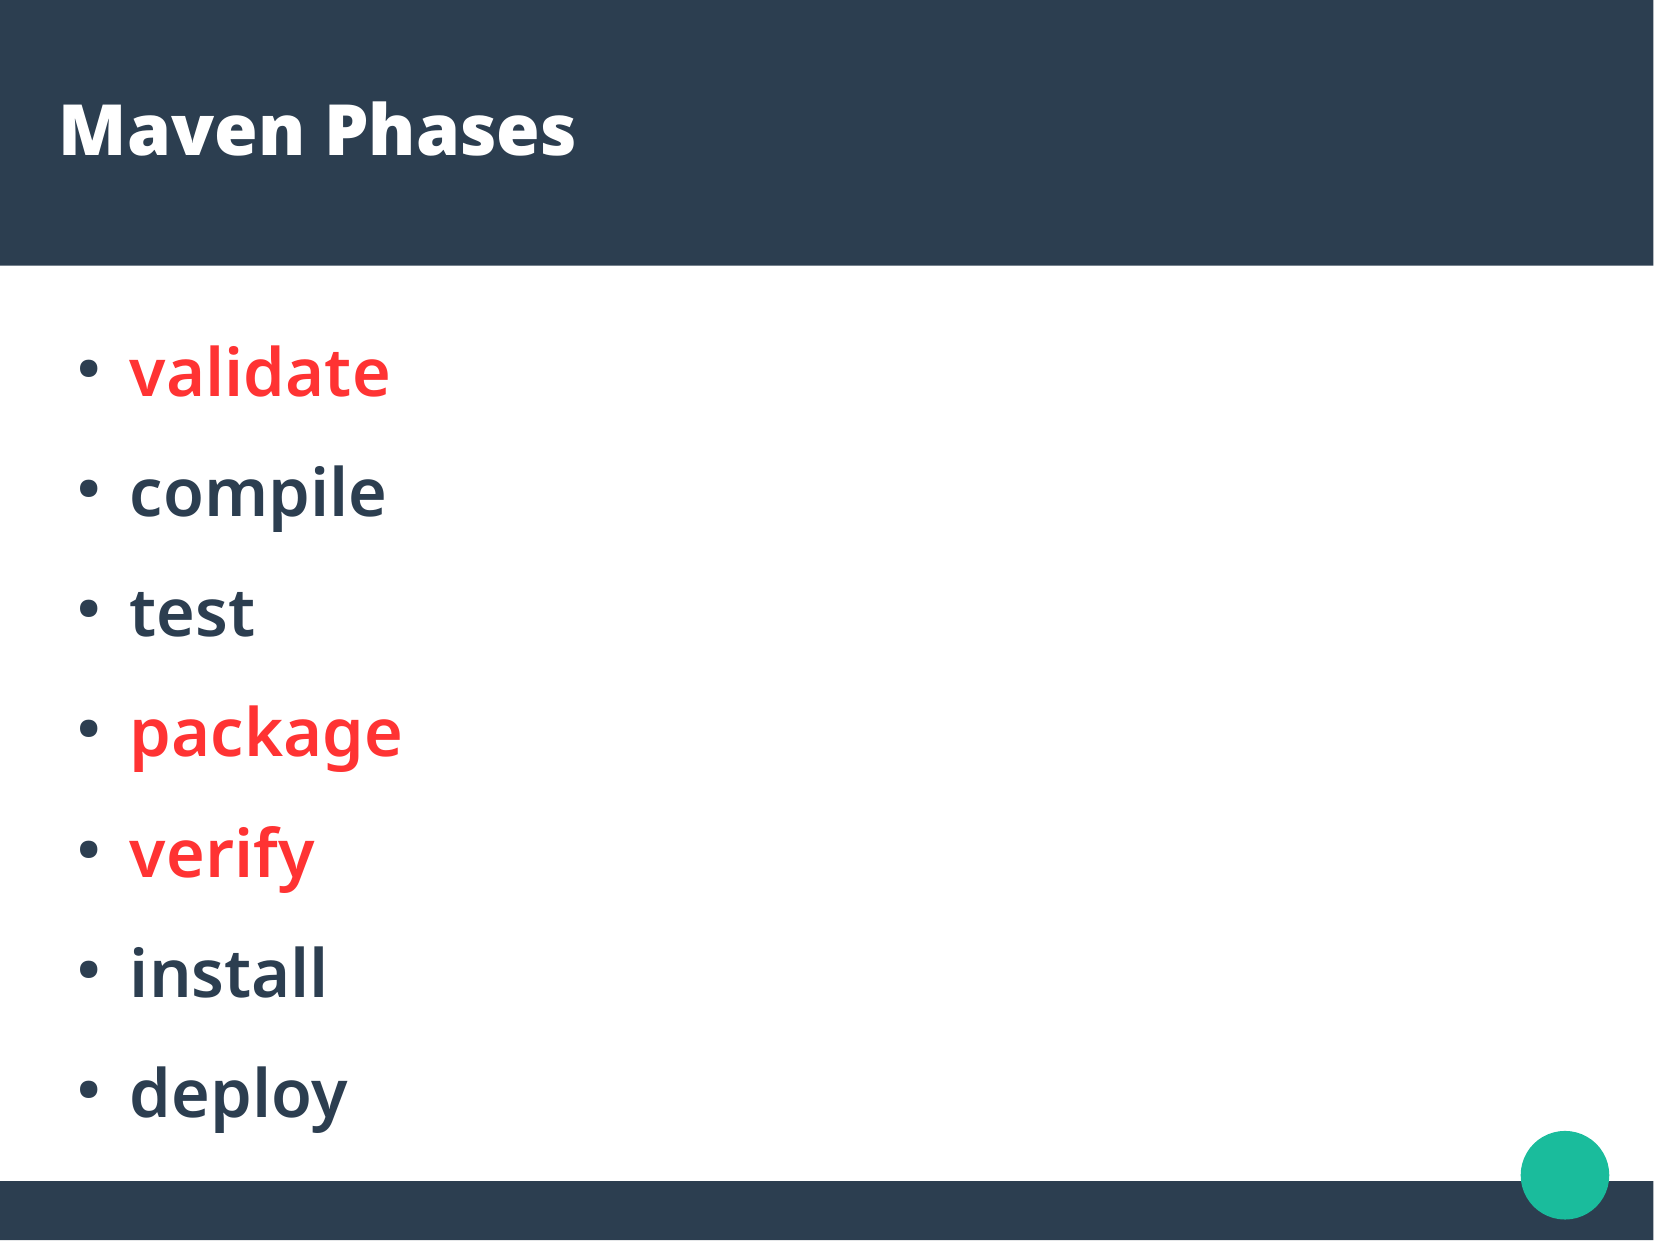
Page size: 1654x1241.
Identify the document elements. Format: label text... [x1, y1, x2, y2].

list validate compile test package verify install deploy [59, 324, 1595, 1152]
title Maven Phases [59, 49, 1595, 207]
